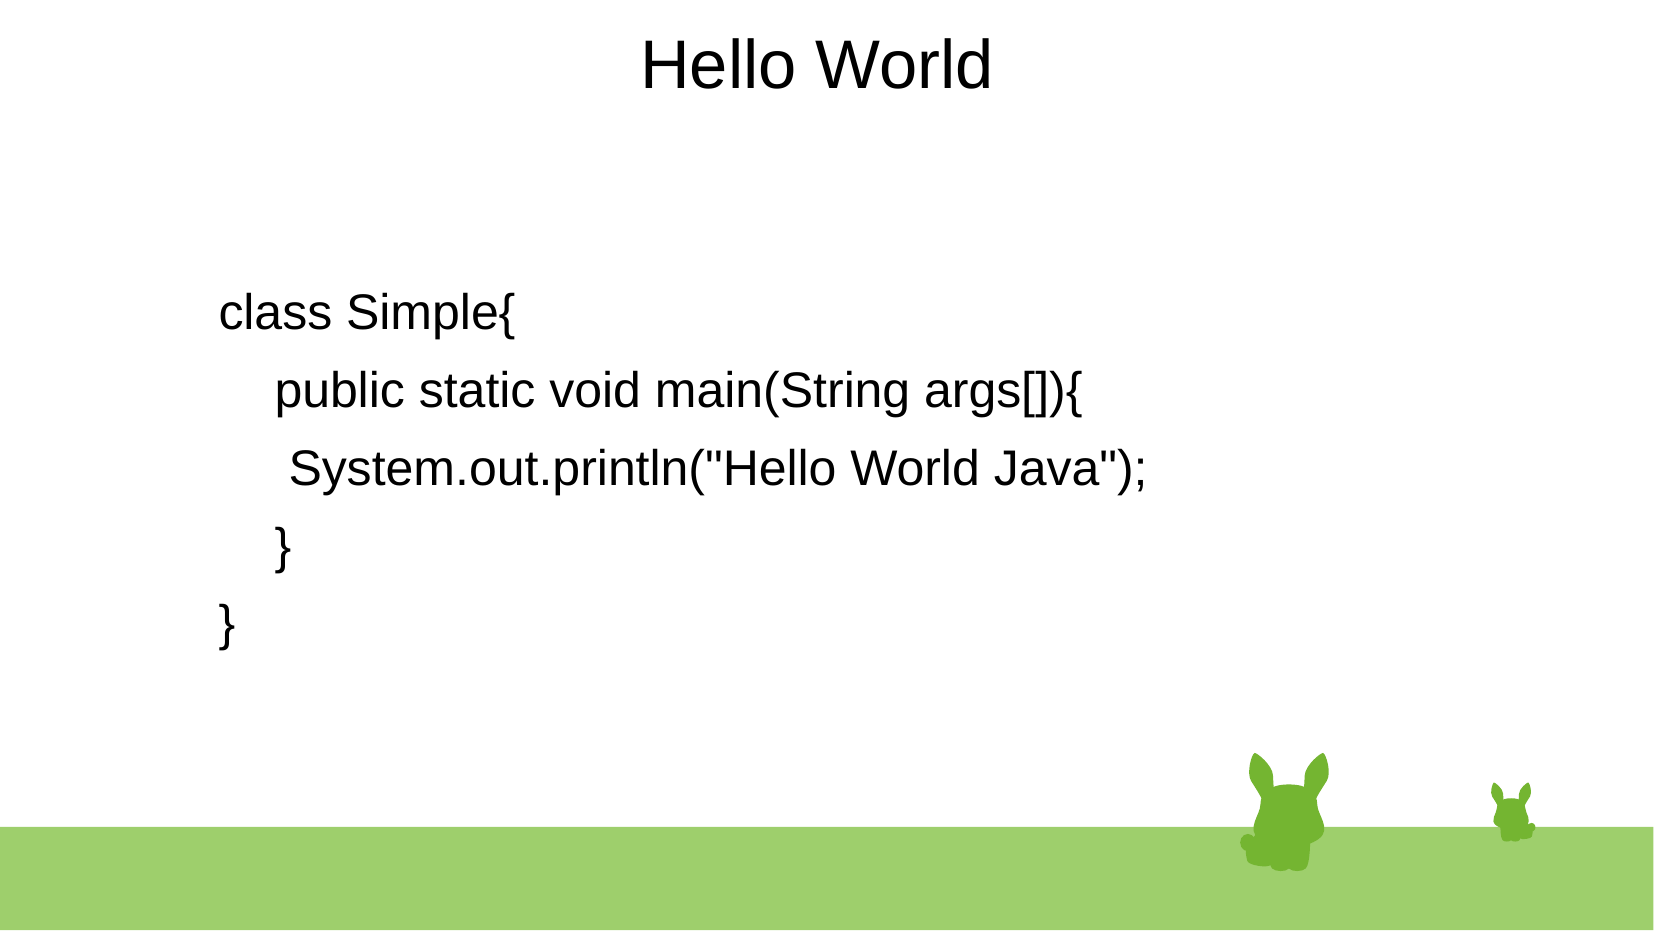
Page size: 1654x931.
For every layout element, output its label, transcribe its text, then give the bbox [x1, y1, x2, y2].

list class Simple{ public static void main(String args[]){ System.out.println("Hello World Java"); } } [147, 206, 1506, 827]
title Hello World [88, 26, 1565, 181]
